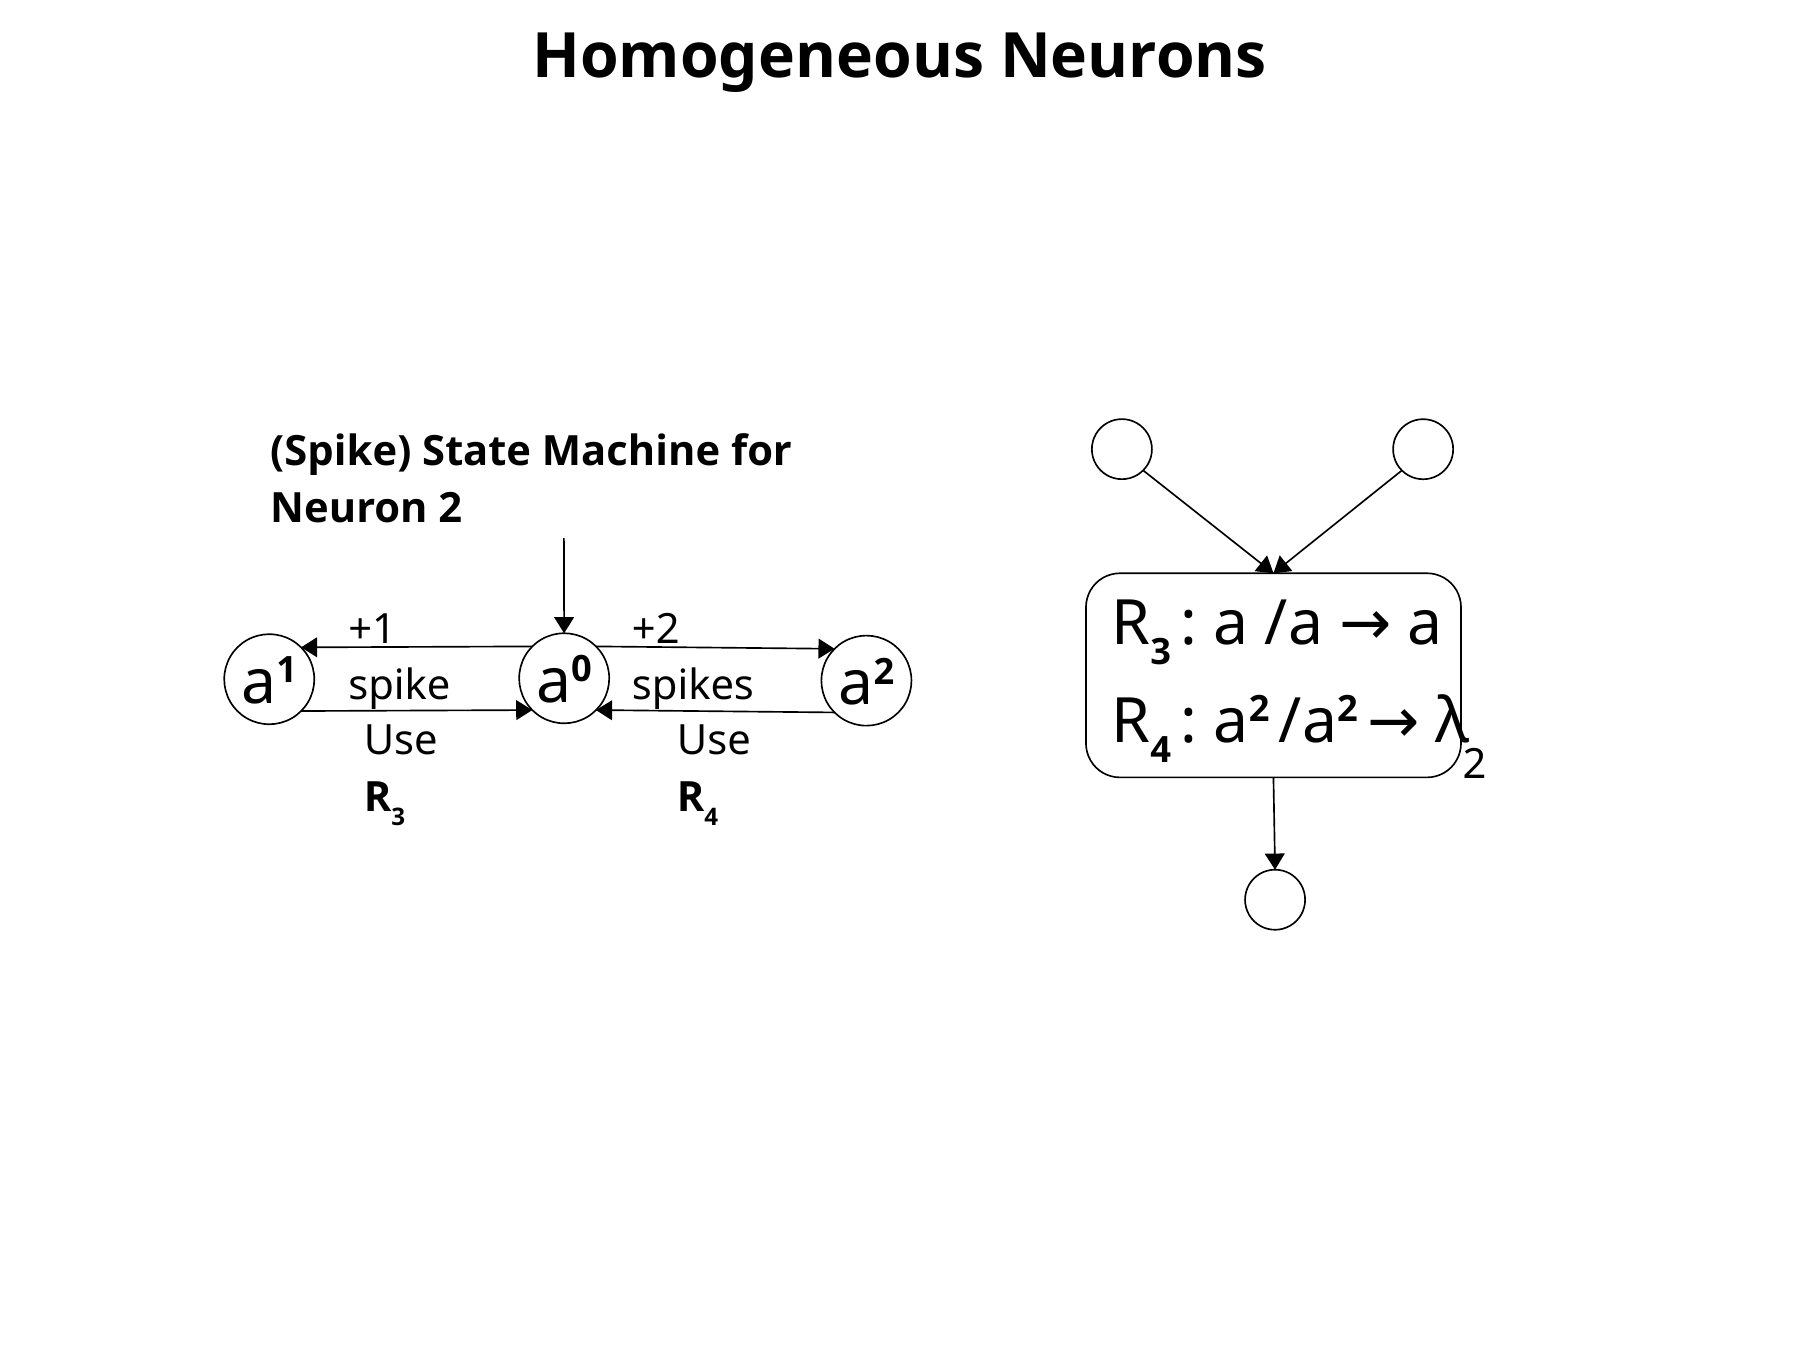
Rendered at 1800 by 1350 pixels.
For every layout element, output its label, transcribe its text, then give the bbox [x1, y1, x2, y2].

text_box Homogeneous Neurons [0, 3, 1800, 101]
text_box 2 [1447, 726, 1506, 796]
text_box R3 : a /a → a R4 : a2 /a2 → λ [1085, 573, 1462, 778]
text_box Use R4 [662, 702, 813, 782]
text_box +2 spikes [617, 590, 805, 661]
text_box Use R3 [349, 702, 500, 782]
text_box +1 spike [333, 590, 502, 661]
text_box a0 [519, 633, 610, 724]
text_box (Spike) State Machine for Neuron 2 [255, 413, 886, 484]
text_box a2 [821, 635, 912, 726]
text_box a1 [224, 634, 315, 725]
